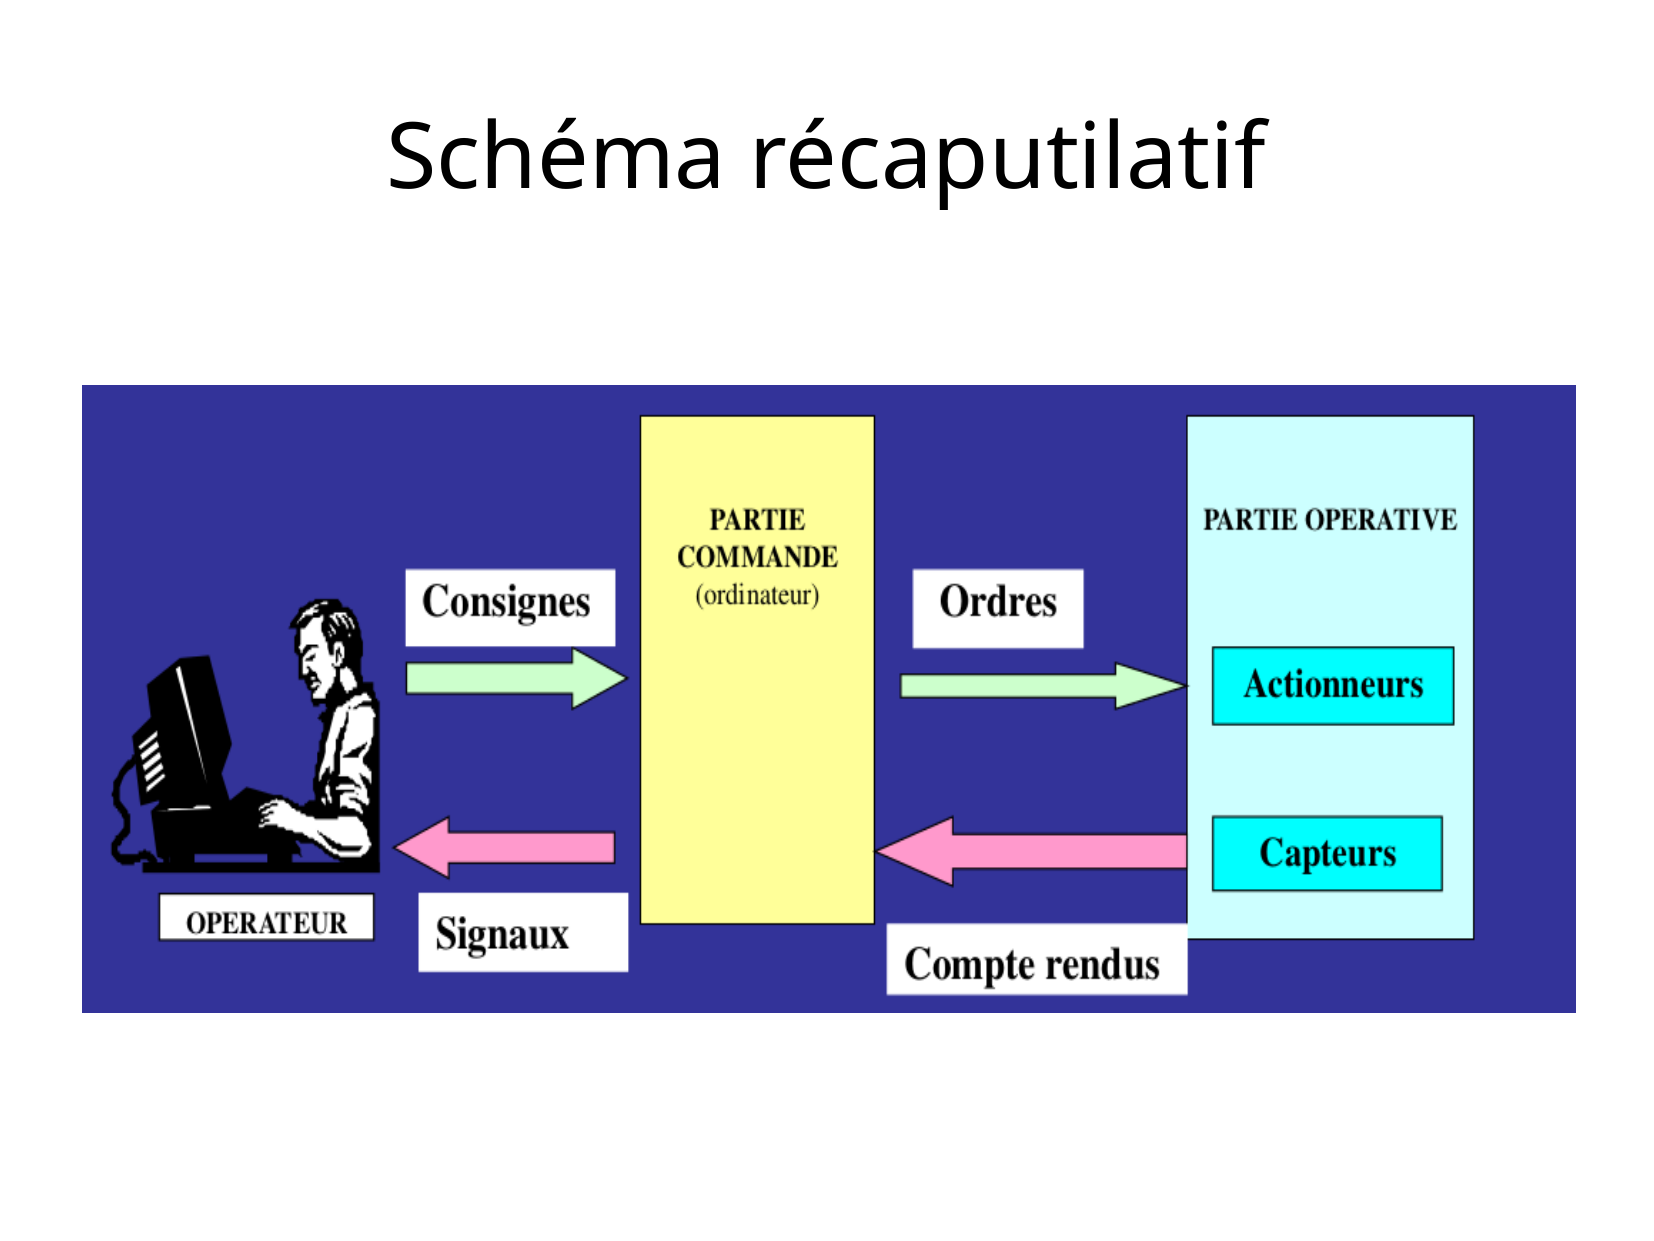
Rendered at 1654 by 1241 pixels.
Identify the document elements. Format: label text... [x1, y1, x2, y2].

picture [82, 385, 1576, 1013]
title Schéma récaputilatif [82, 49, 1571, 257]
